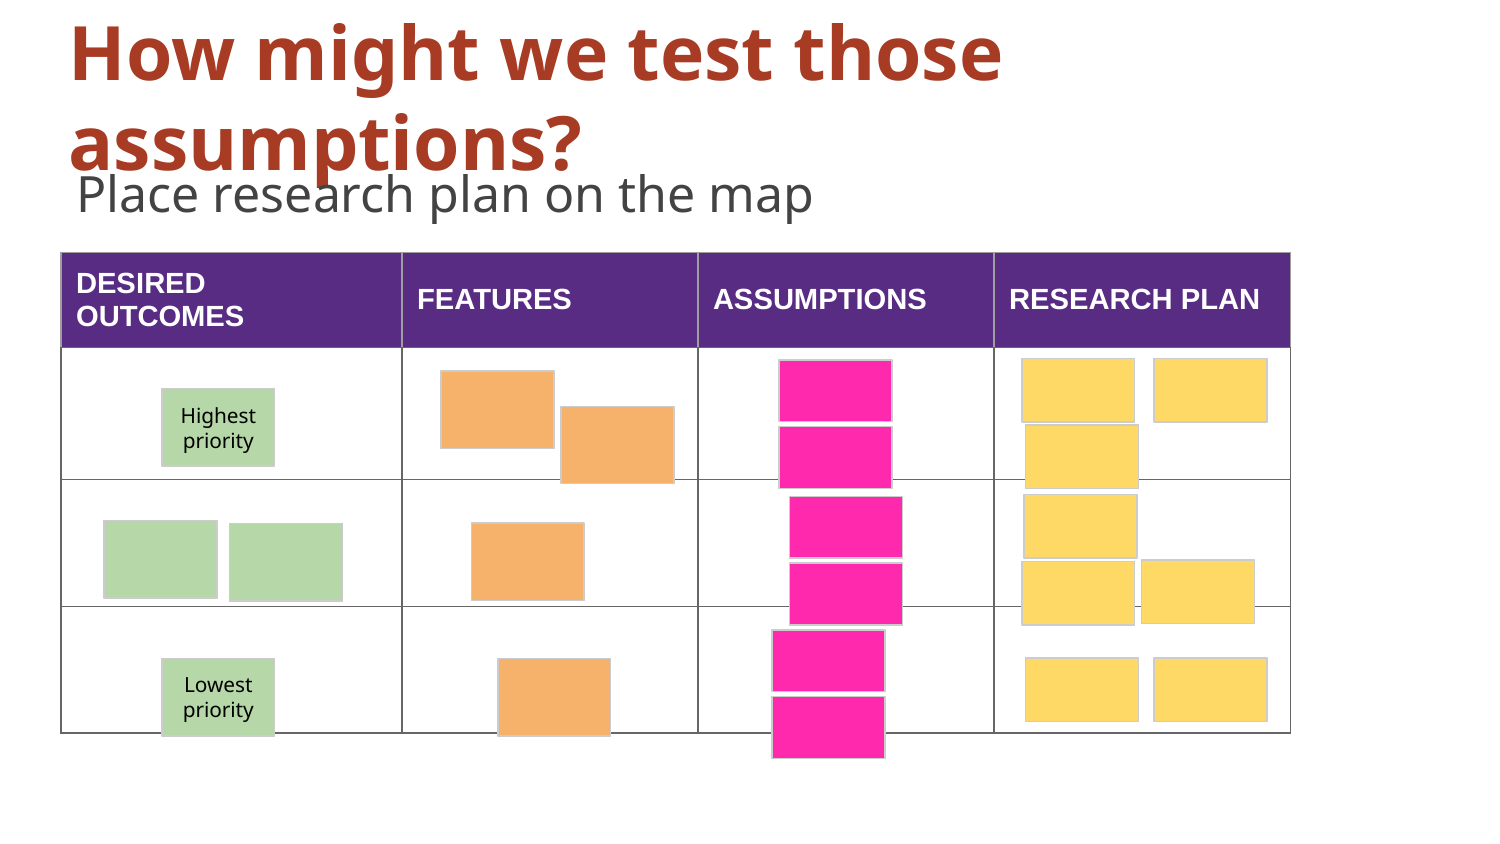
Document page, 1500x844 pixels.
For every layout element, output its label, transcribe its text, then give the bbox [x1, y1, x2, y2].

table_cell [62, 480, 401, 606]
table_cell [995, 348, 1290, 479]
text_box [1153, 657, 1267, 722]
table_cell [403, 480, 697, 606]
table_cell [403, 607, 697, 732]
text_box [1025, 657, 1139, 722]
table_header FEATURES [403, 253, 697, 347]
text_box [229, 523, 343, 602]
text_box Place research plan on the map [61, 142, 1159, 234]
text_box [1021, 561, 1135, 626]
text_box [779, 426, 893, 489]
text_box [471, 523, 585, 601]
text_box Highest priority [161, 388, 275, 467]
text_box [771, 629, 885, 692]
text_box [1153, 358, 1267, 423]
table_header ASSUMPTIONS [699, 253, 993, 347]
table_cell [995, 480, 1290, 606]
text_box Lowest priority [161, 658, 275, 736]
table_cell [699, 348, 993, 479]
text_box [1024, 494, 1138, 559]
text_box [104, 520, 218, 598]
text_box [1025, 424, 1139, 489]
table_cell [62, 607, 401, 732]
table_cell [995, 607, 1290, 732]
text_box [789, 496, 903, 559]
text_box [1021, 358, 1135, 423]
table_header DESIRED OUTCOMES [62, 253, 401, 347]
text_box [771, 696, 885, 759]
text_box [779, 360, 893, 422]
text_box [497, 658, 611, 736]
text_box [561, 406, 675, 484]
table_cell [699, 480, 993, 606]
text_box [1141, 559, 1255, 624]
table_cell [62, 348, 401, 479]
table_cell [403, 348, 697, 479]
table_header RESEARCH PLAN [995, 253, 1290, 347]
text_box [440, 371, 554, 449]
table_cell [699, 607, 993, 732]
text_box [789, 563, 903, 625]
text_box How might we test those assumptions? [53, 39, 1391, 152]
